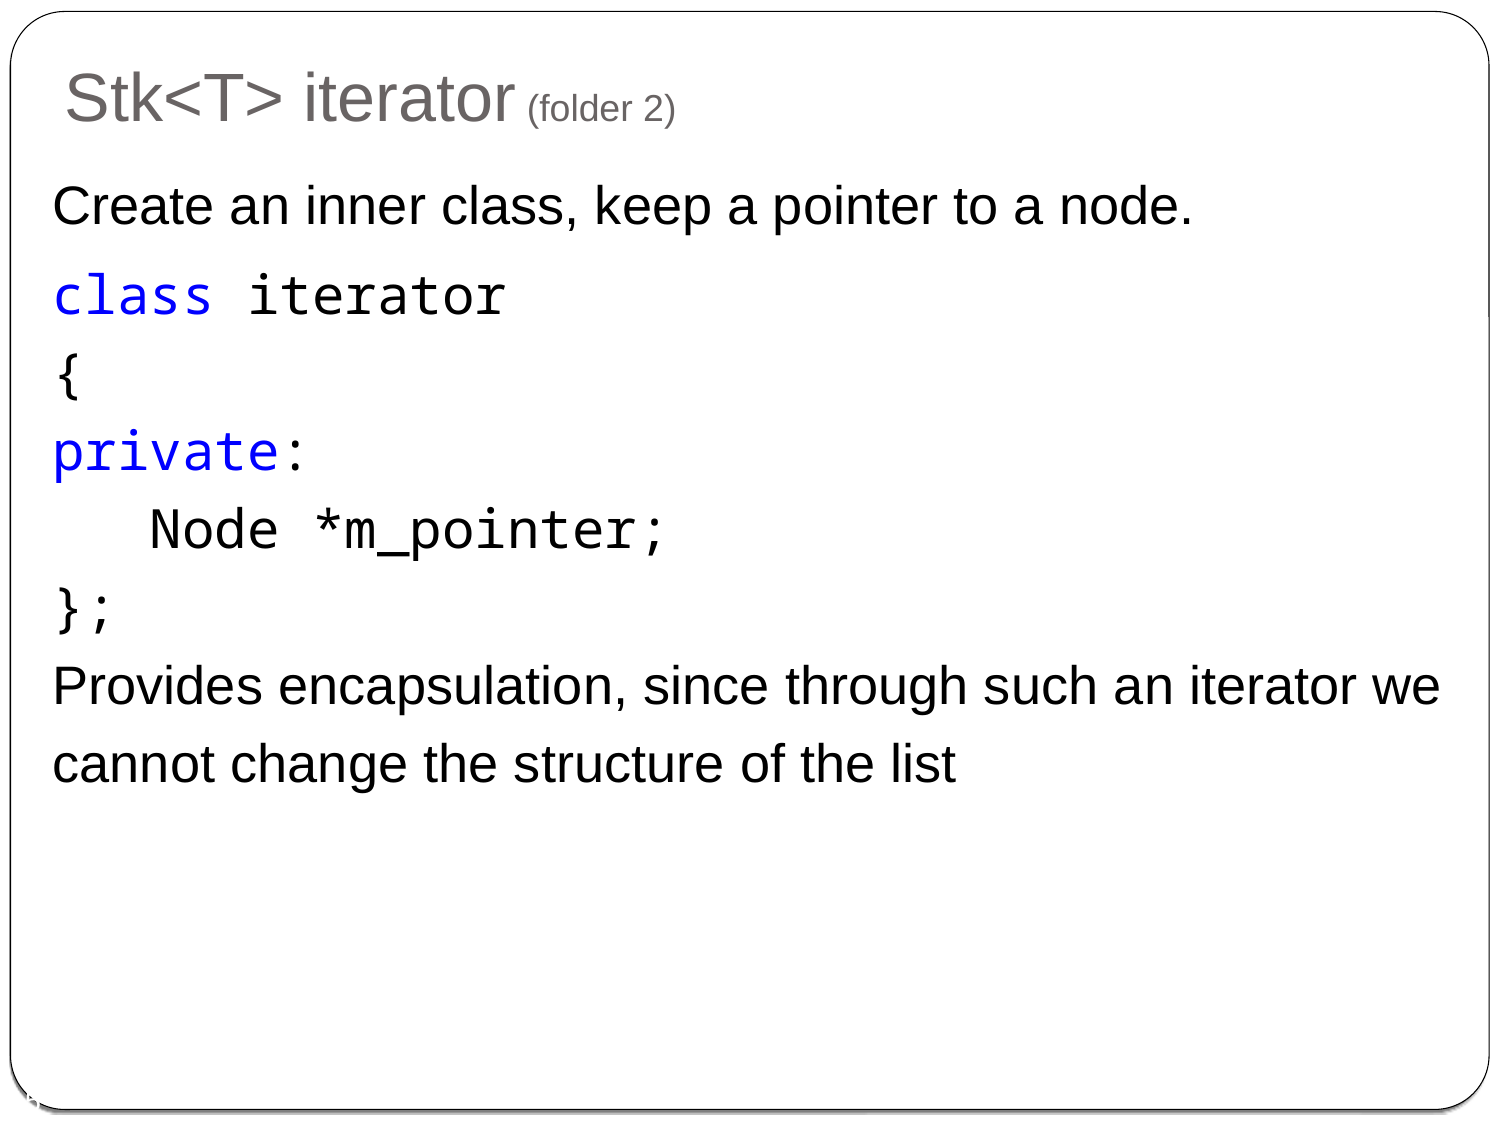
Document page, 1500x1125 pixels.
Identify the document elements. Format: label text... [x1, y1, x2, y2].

slide_number <number> [0, 1074, 50, 1125]
list Create an inner class, keep a pointer to a node. class iterator { private: Node *m_pointer; }; Provides encapsulation, since through such an iterator we cannot change the structure of the list [37, 162, 1463, 1088]
title Stk<T> iterator (folder 2) [50, 45, 1450, 150]
